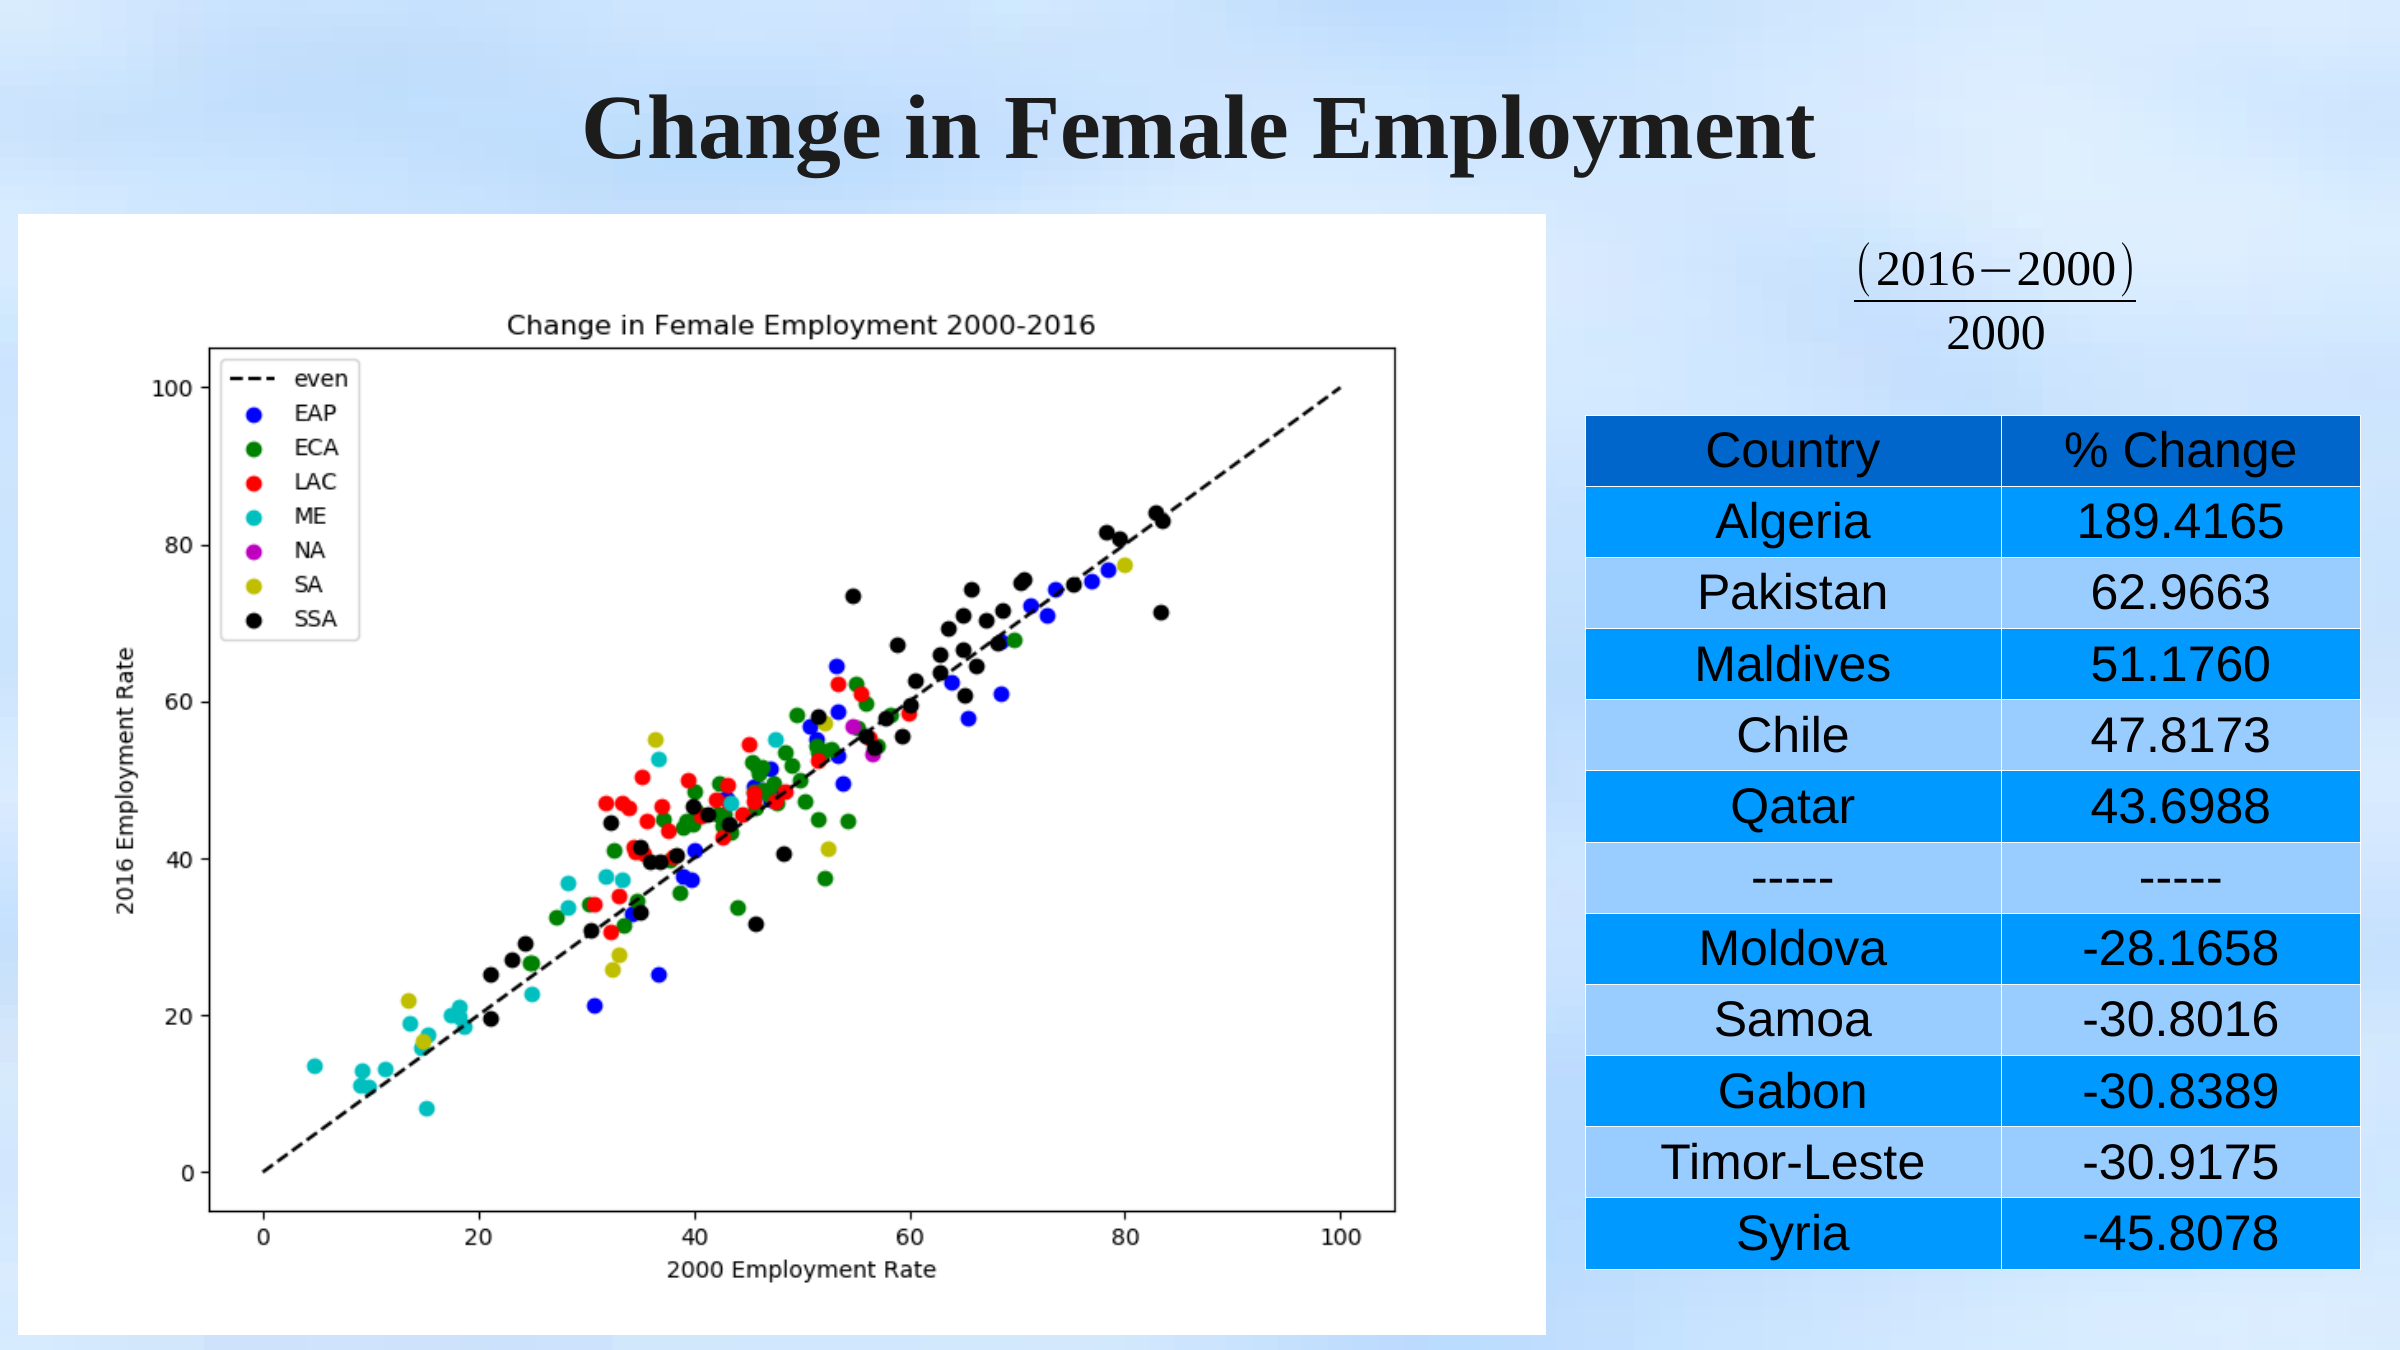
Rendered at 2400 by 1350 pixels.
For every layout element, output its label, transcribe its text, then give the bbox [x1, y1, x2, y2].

table_cell Moldova [1586, 914, 2001, 984]
chart [1846, 240, 2146, 361]
table_cell -28.1658 [2002, 914, 2360, 984]
table_header % Change [2002, 416, 2360, 486]
table_cell Gabon [1586, 1056, 2001, 1126]
table_cell ----- [2002, 843, 2360, 913]
table_cell Qatar [1586, 771, 2001, 842]
table_cell 189.4165 [2002, 487, 2360, 557]
table_cell Timor-Leste [1586, 1127, 2001, 1197]
table_cell -30.9175 [2002, 1127, 2360, 1197]
table_cell 43.6988 [2002, 771, 2360, 842]
table_cell Samoa [1586, 985, 2001, 1055]
table_cell ----- [1586, 843, 2001, 913]
table_cell -30.8389 [2002, 1056, 2360, 1126]
table_cell 47.8173 [2002, 700, 2360, 770]
table_cell 51.1760 [2002, 629, 2360, 699]
table_cell -30.8016 [2002, 985, 2360, 1055]
table_cell Maldives [1586, 629, 2001, 699]
table_header Country [1586, 416, 2001, 486]
table_cell -45.8078 [2002, 1198, 2360, 1269]
table_cell Pakistan [1586, 558, 2001, 628]
picture [0, 0, 2400, 1350]
table_cell 62.9663 [2002, 558, 2360, 628]
title Change in Female Employment [120, 15, 2280, 241]
table_cell Chile [1586, 700, 2001, 770]
table_cell Syria [1586, 1198, 2001, 1269]
table_cell Algeria [1586, 487, 2001, 557]
